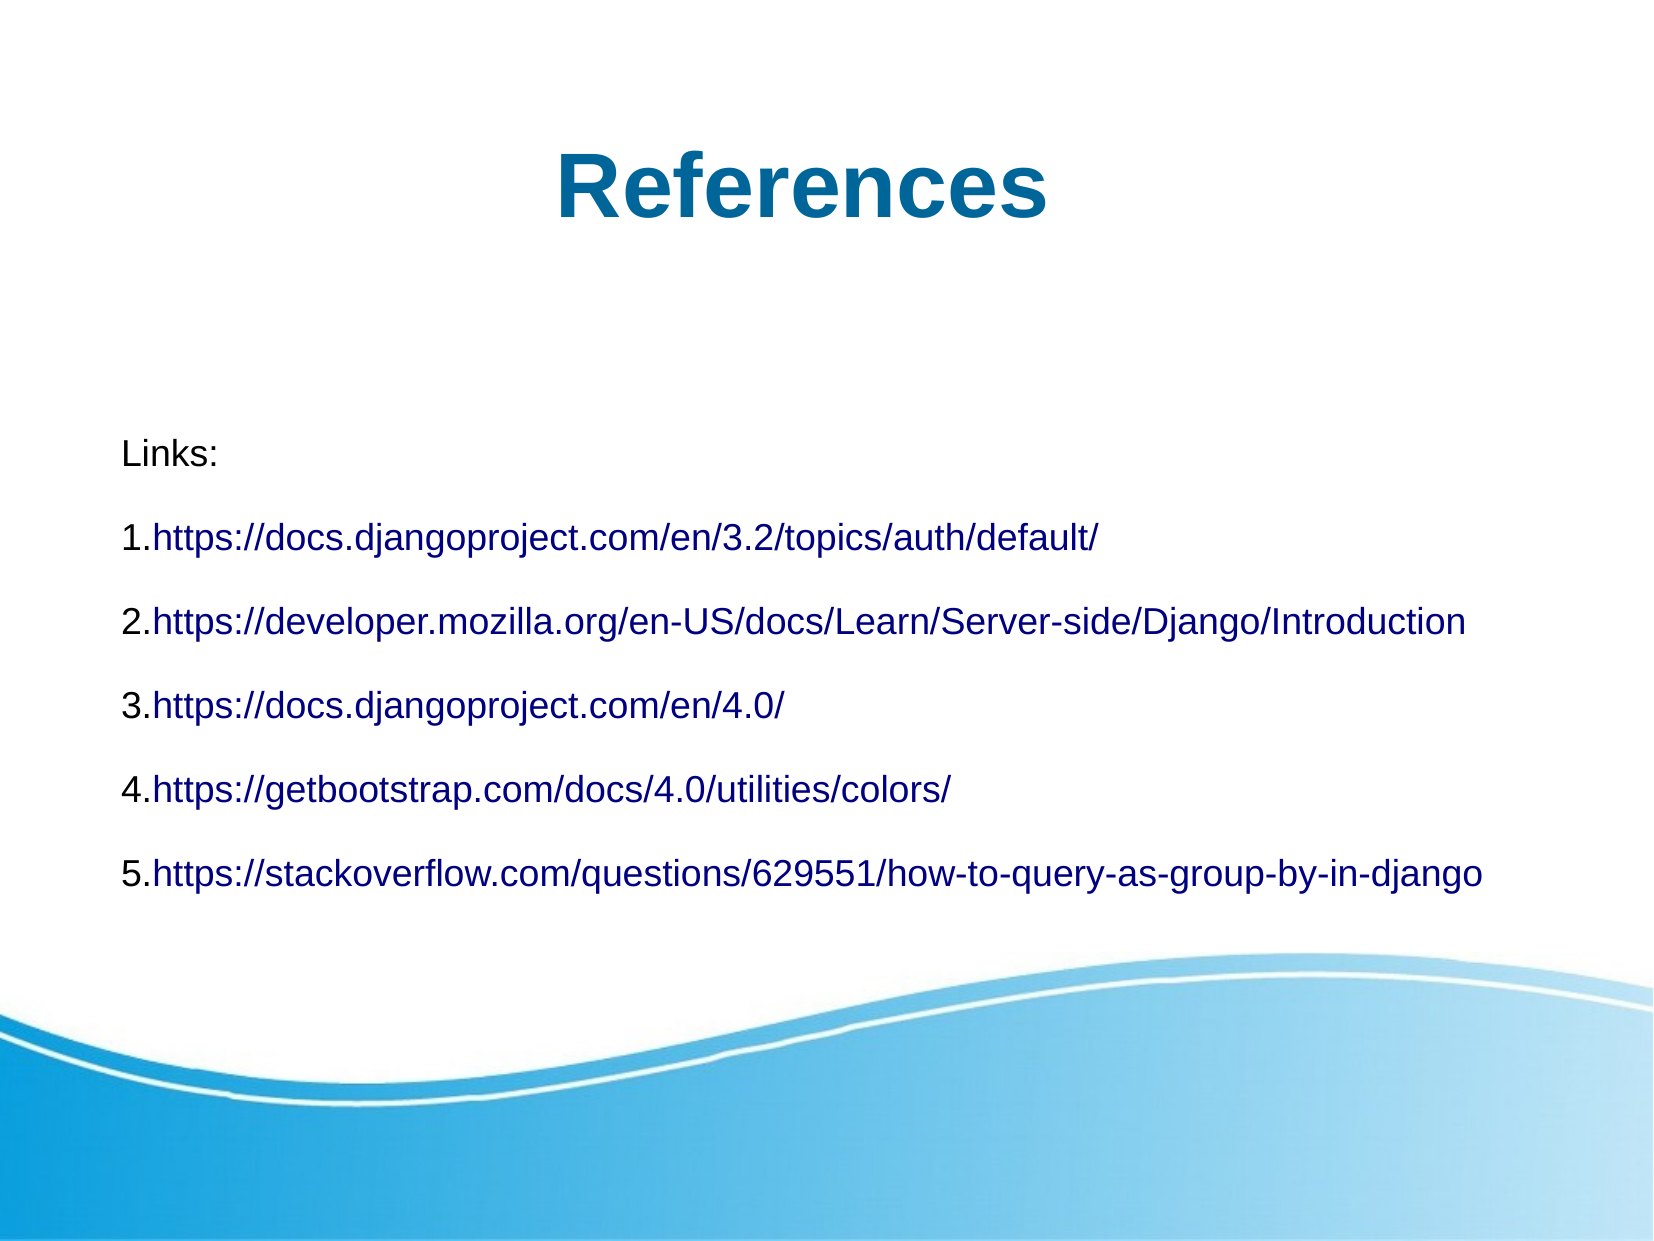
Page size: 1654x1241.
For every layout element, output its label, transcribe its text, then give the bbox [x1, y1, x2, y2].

title References [59, 82, 1548, 290]
picture [0, 952, 1654, 1241]
text_box Links: 1.https://docs.djangoproject.com/en/3.2/topics/auth/default/ 2.https://developer.mozilla.org/en-US/docs/Learn/Server-side/Django/Introduction 3.https://docs.djangoproject.com/en/4.0/ 4.https://getbootstrap.com/docs/4.0/utilities/colors/ 5.https://stackoverflow.com/questions/629551/how-to-query-as-group-by-in-django [106, 425, 1536, 944]
